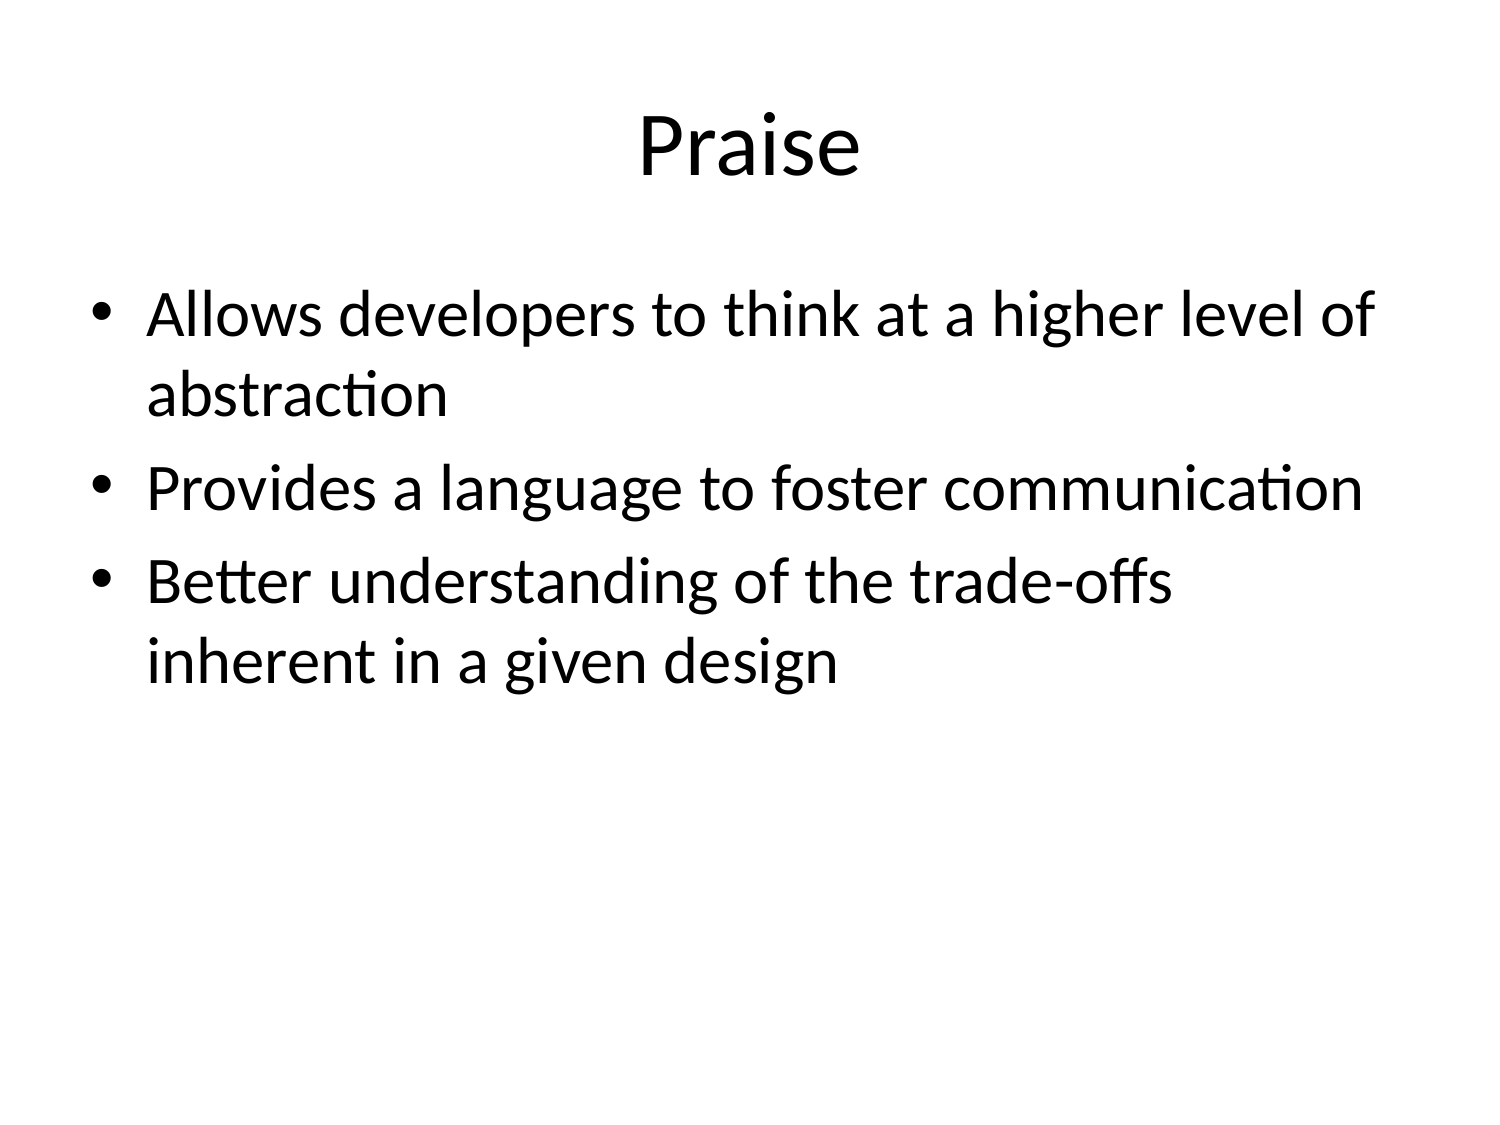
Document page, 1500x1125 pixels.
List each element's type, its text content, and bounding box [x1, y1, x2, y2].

list Allows developers to think at a higher level of abstraction Provides a language to foster communication Better understanding of the trade-offs inherent in a given design [75, 262, 1425, 1005]
title Praise [75, 45, 1425, 233]
